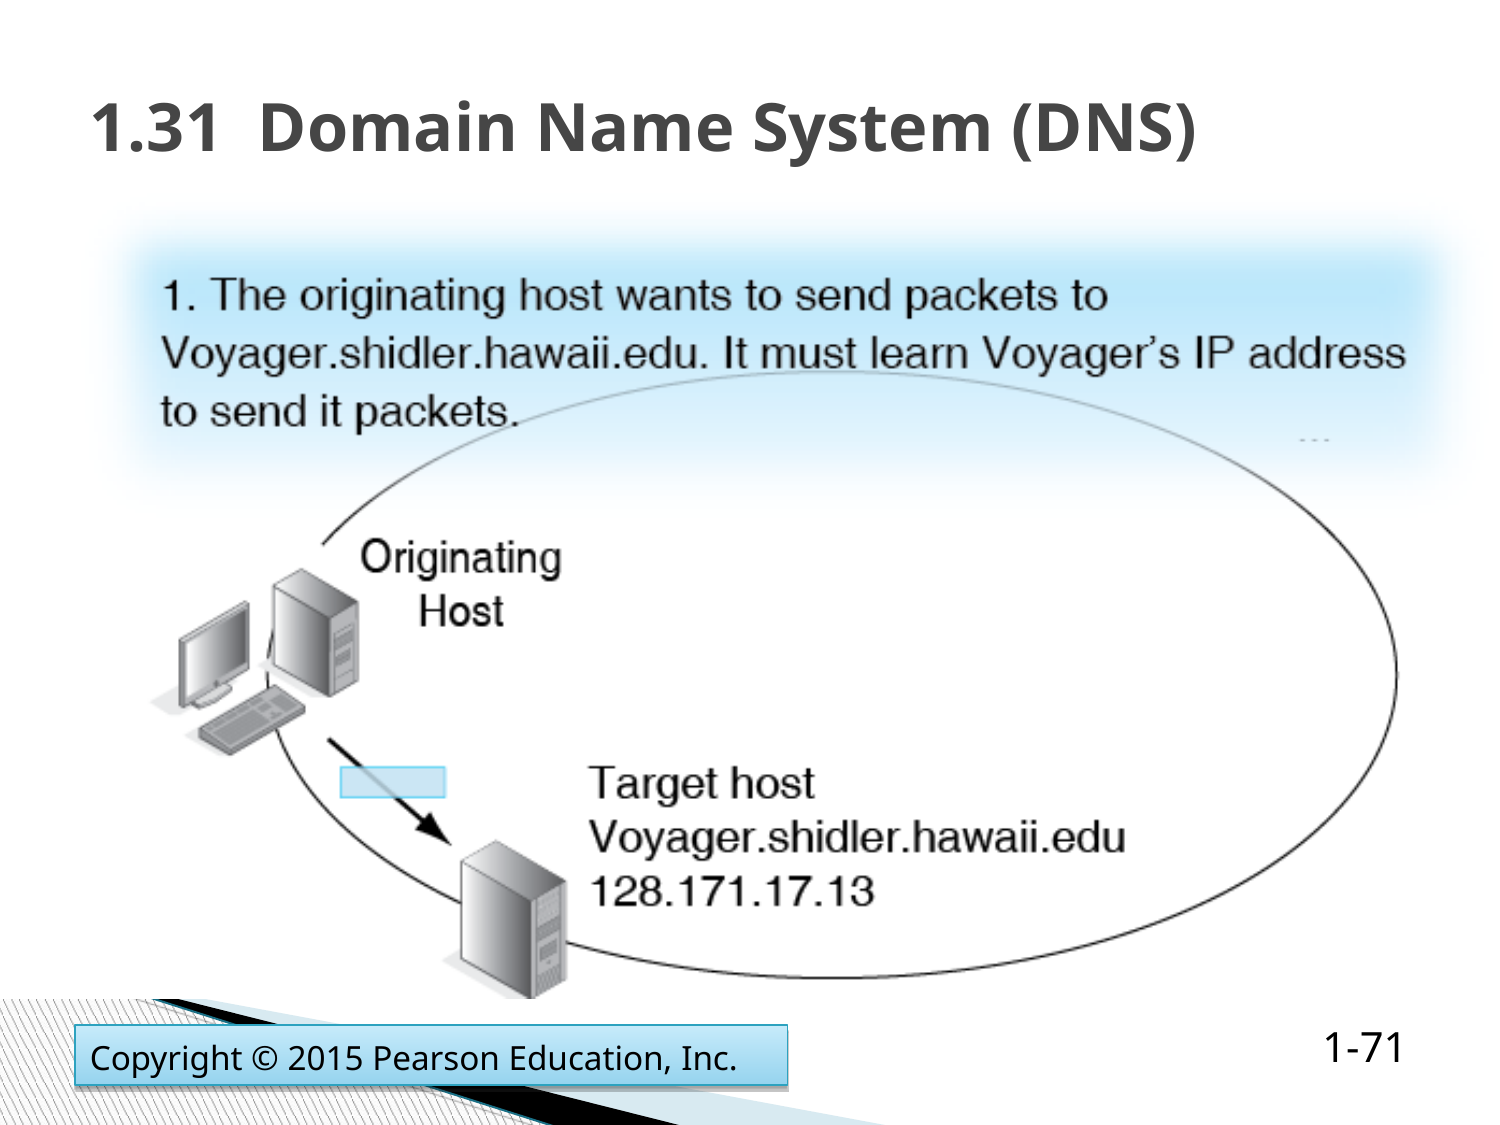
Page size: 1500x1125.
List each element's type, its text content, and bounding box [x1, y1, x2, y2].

title 1.31 Domain Name System (DNS) [75, 62, 1425, 188]
slide_number 1-<number> [1275, 1025, 1423, 1085]
footer Copyright © 2015 Pearson Education, Inc. [75, 1025, 788, 1085]
picture [0, 87, 1500, 1125]
